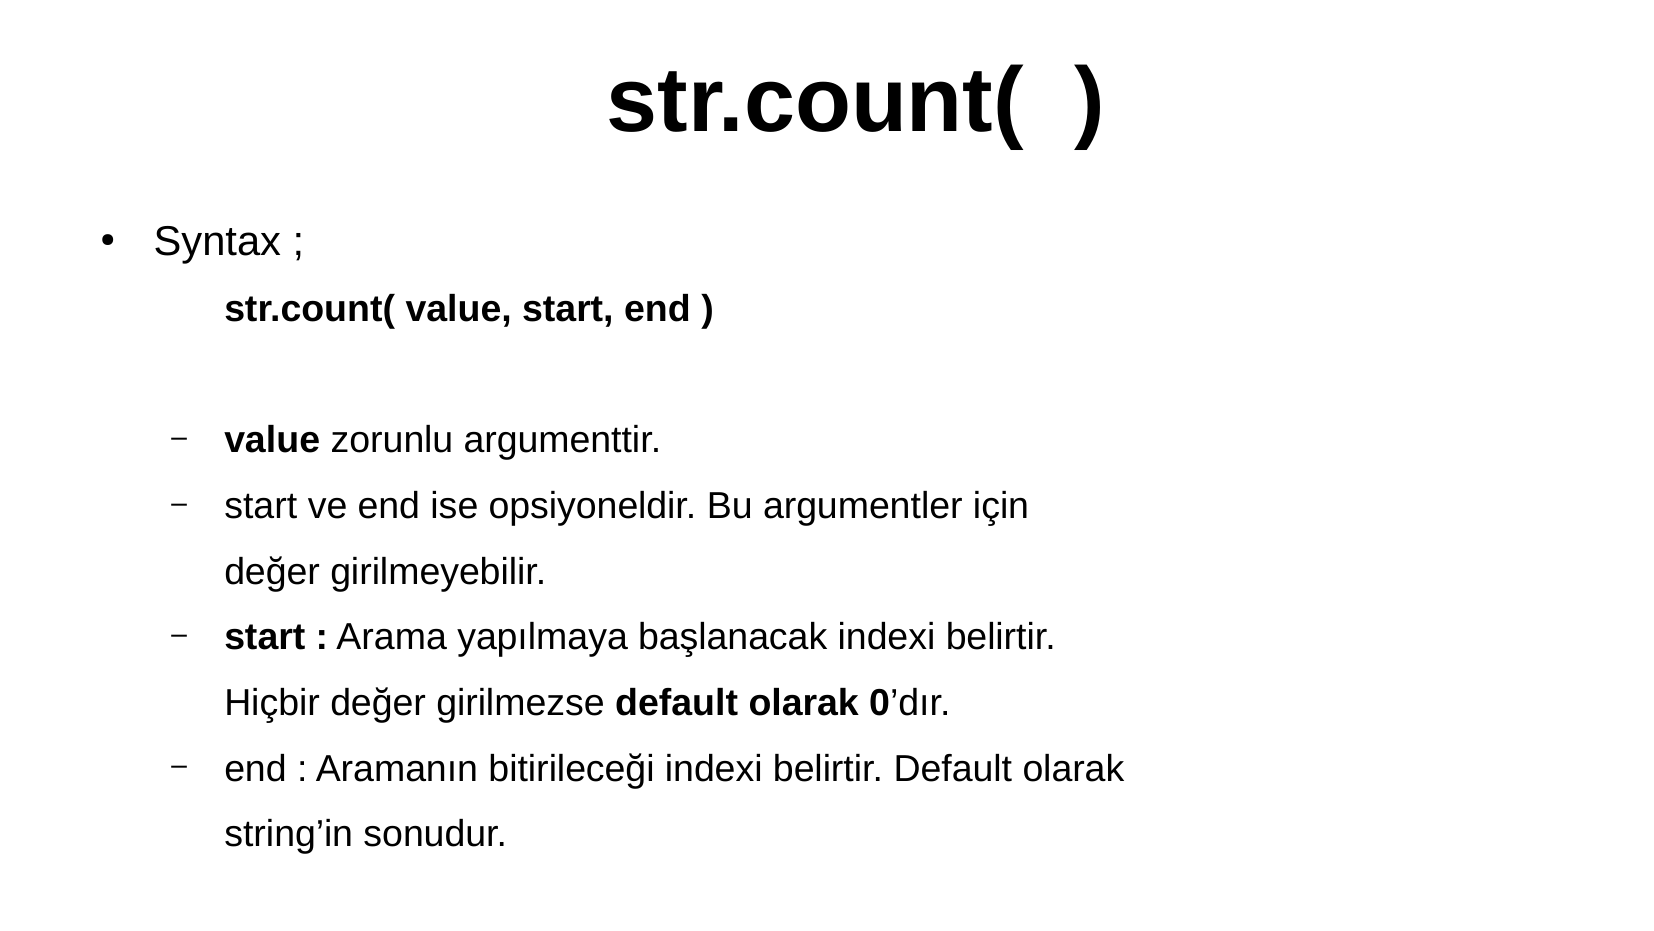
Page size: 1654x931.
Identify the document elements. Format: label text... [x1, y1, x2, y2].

list Syntax ; str.count( value, start, end ) value zorunlu argumenttir. start ve end ise opsiyoneldir. Bu argumentler için değer girilmeyebilir. start : Arama yapılmaya başlanacak indexi belirtir. Hiçbir değer girilmezse default olarak 0’dır. end : Aramanın bitirileceği indexi belirtir. Default olarak string’in sonudur. [82, 217, 1571, 857]
title str.count( ) [76, 21, 1565, 178]
